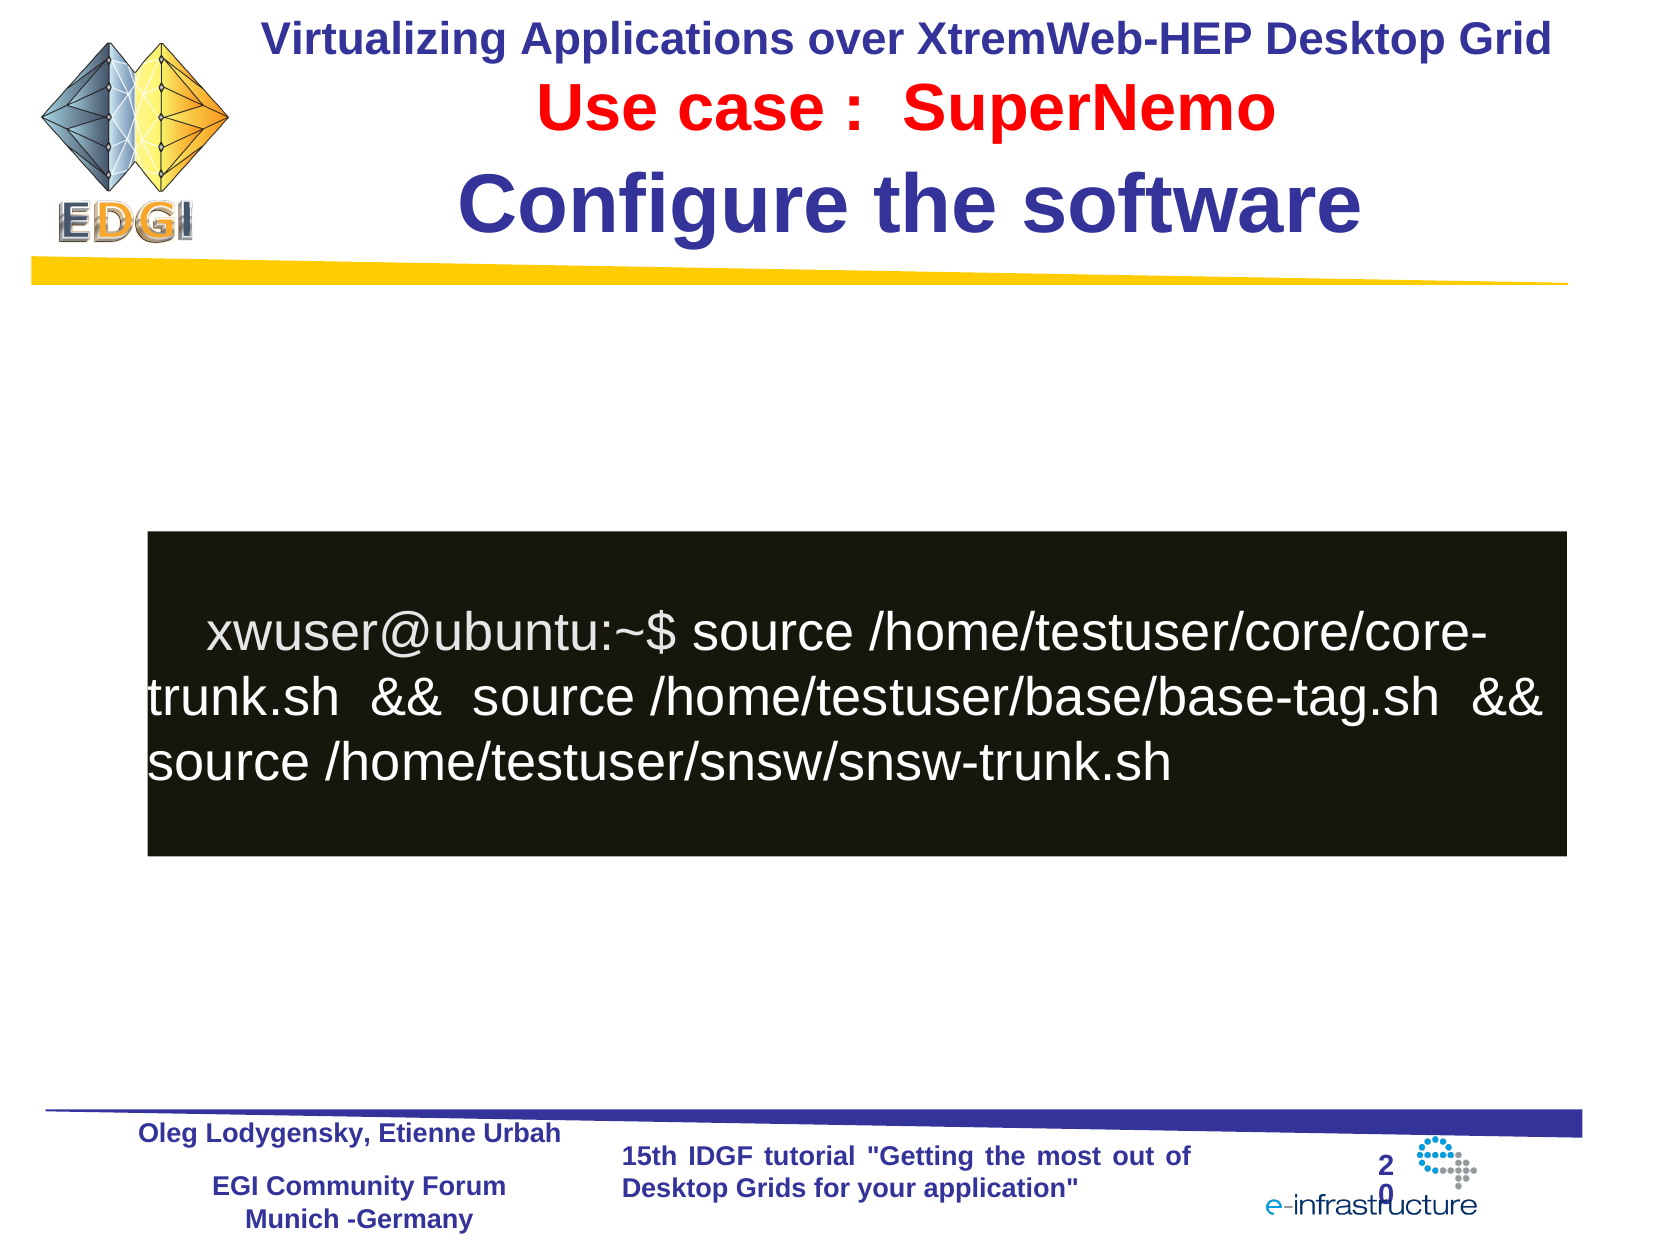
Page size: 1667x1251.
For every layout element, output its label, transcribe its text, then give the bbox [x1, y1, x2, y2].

picture [31, 37, 238, 249]
text_box Virtualizing Applications over XtremWeb-HEP Desktop Grid Use case : SuperNemo Configure the software [227, 16, 1595, 242]
picture [1266, 1136, 1477, 1215]
text_box xwuser@ubuntu:~$ source /home/testuser/core/core-trunk.sh && source /home/testuser/base/base-tag.sh && source /home/testuser/snsw/snsw-trunk.sh [147, 531, 1567, 857]
